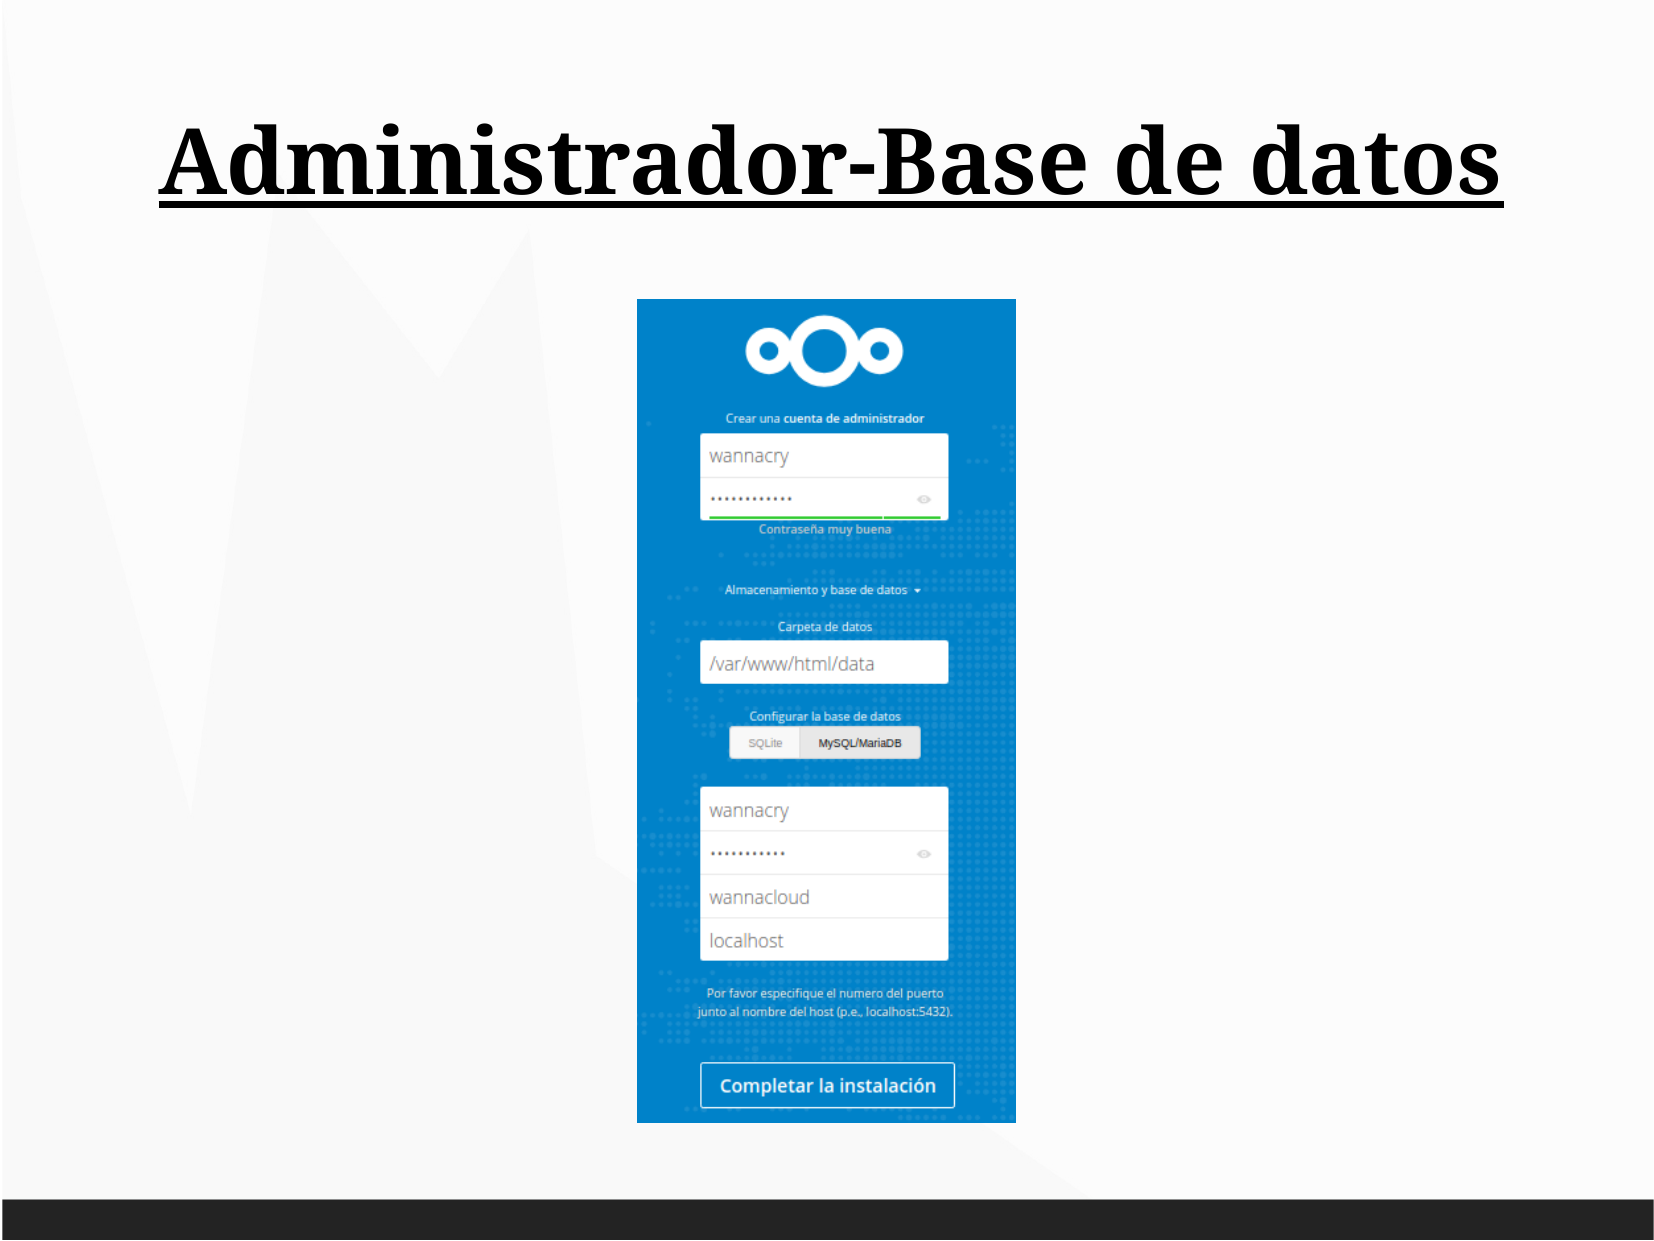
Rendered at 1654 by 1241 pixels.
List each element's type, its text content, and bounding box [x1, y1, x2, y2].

title Administrador-Base de datos [86, 55, 1576, 263]
picture [2, 0, 1654, 1241]
